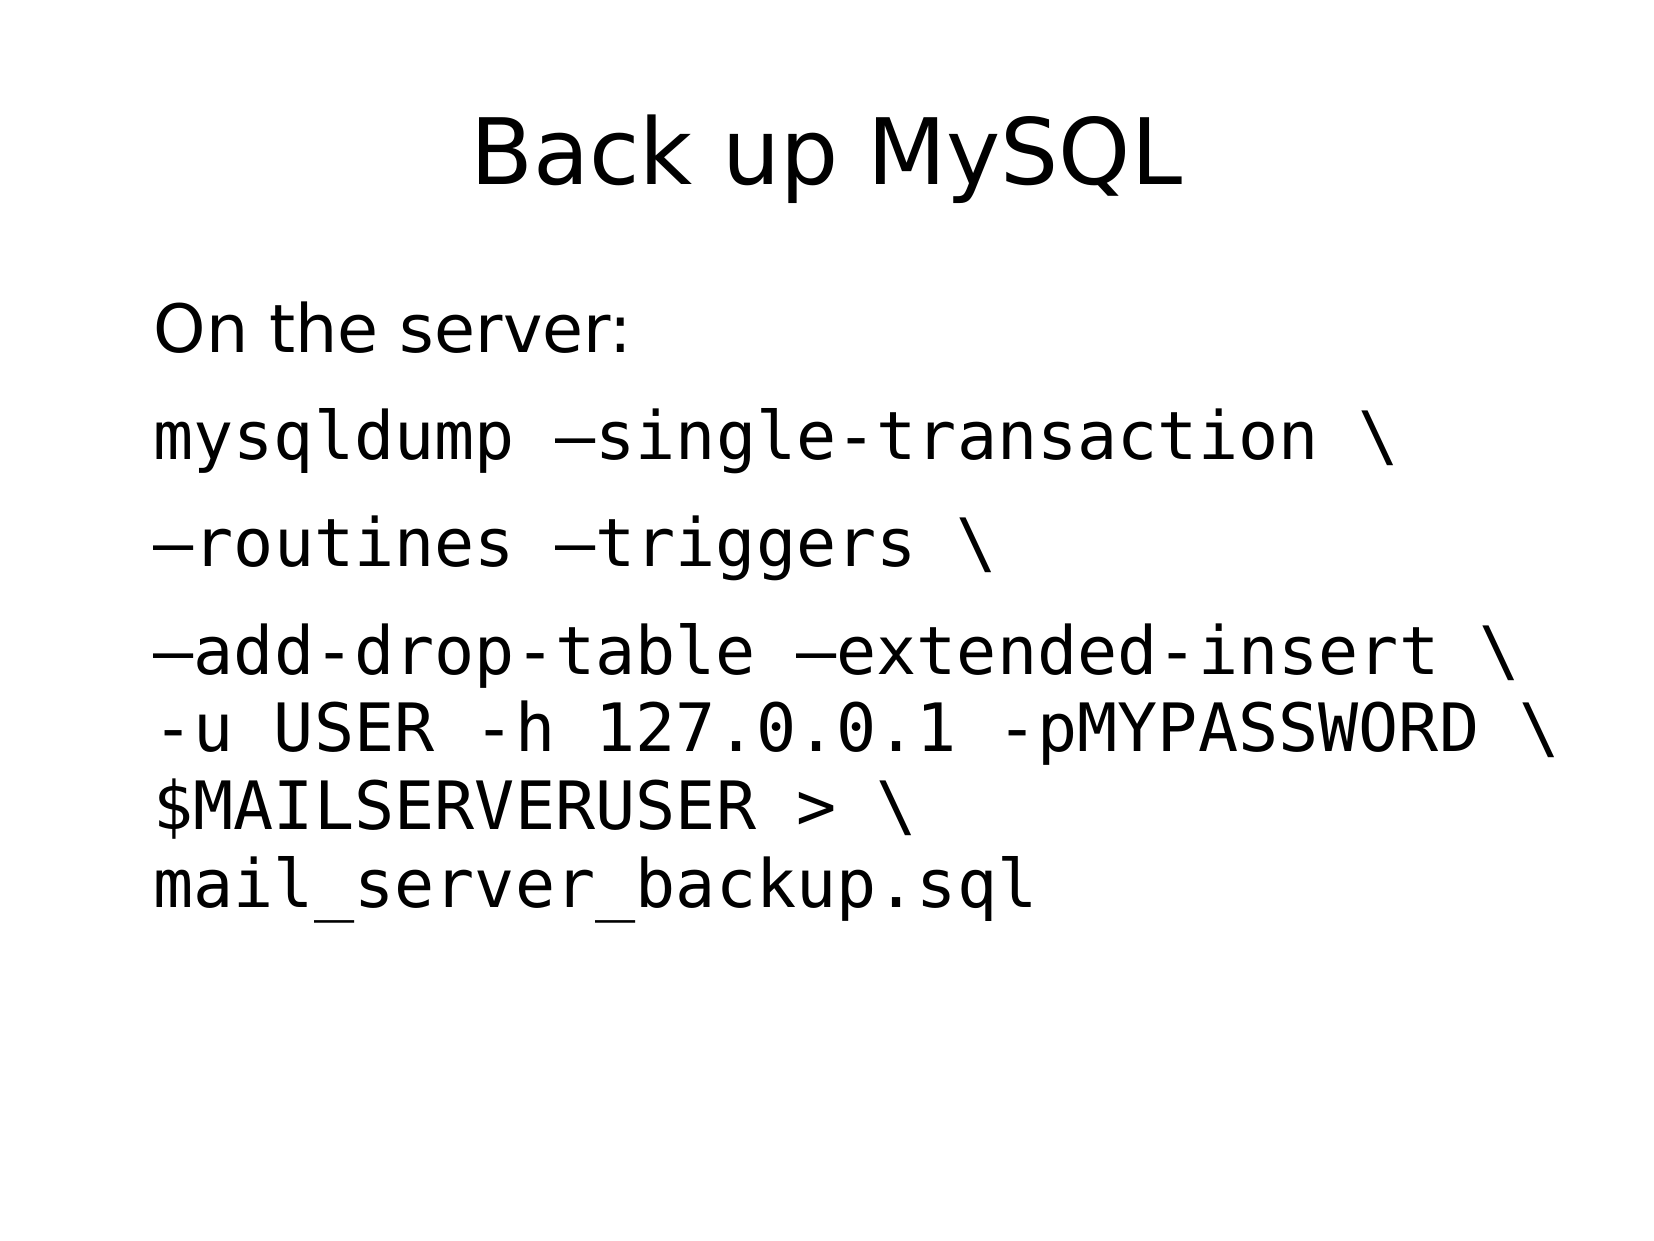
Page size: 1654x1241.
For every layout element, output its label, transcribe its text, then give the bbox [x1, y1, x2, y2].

list On the server: mysqldump –single-transaction \ –routines –triggers \ –add-drop-table –extended-insert \ -u USER -h 127.0.0.1 -pMYPASSWORD \ $MAILSERVERUSER > \ mail_server_backup.sql [82, 290, 1571, 1010]
title Back up MySQL [82, 49, 1571, 257]
